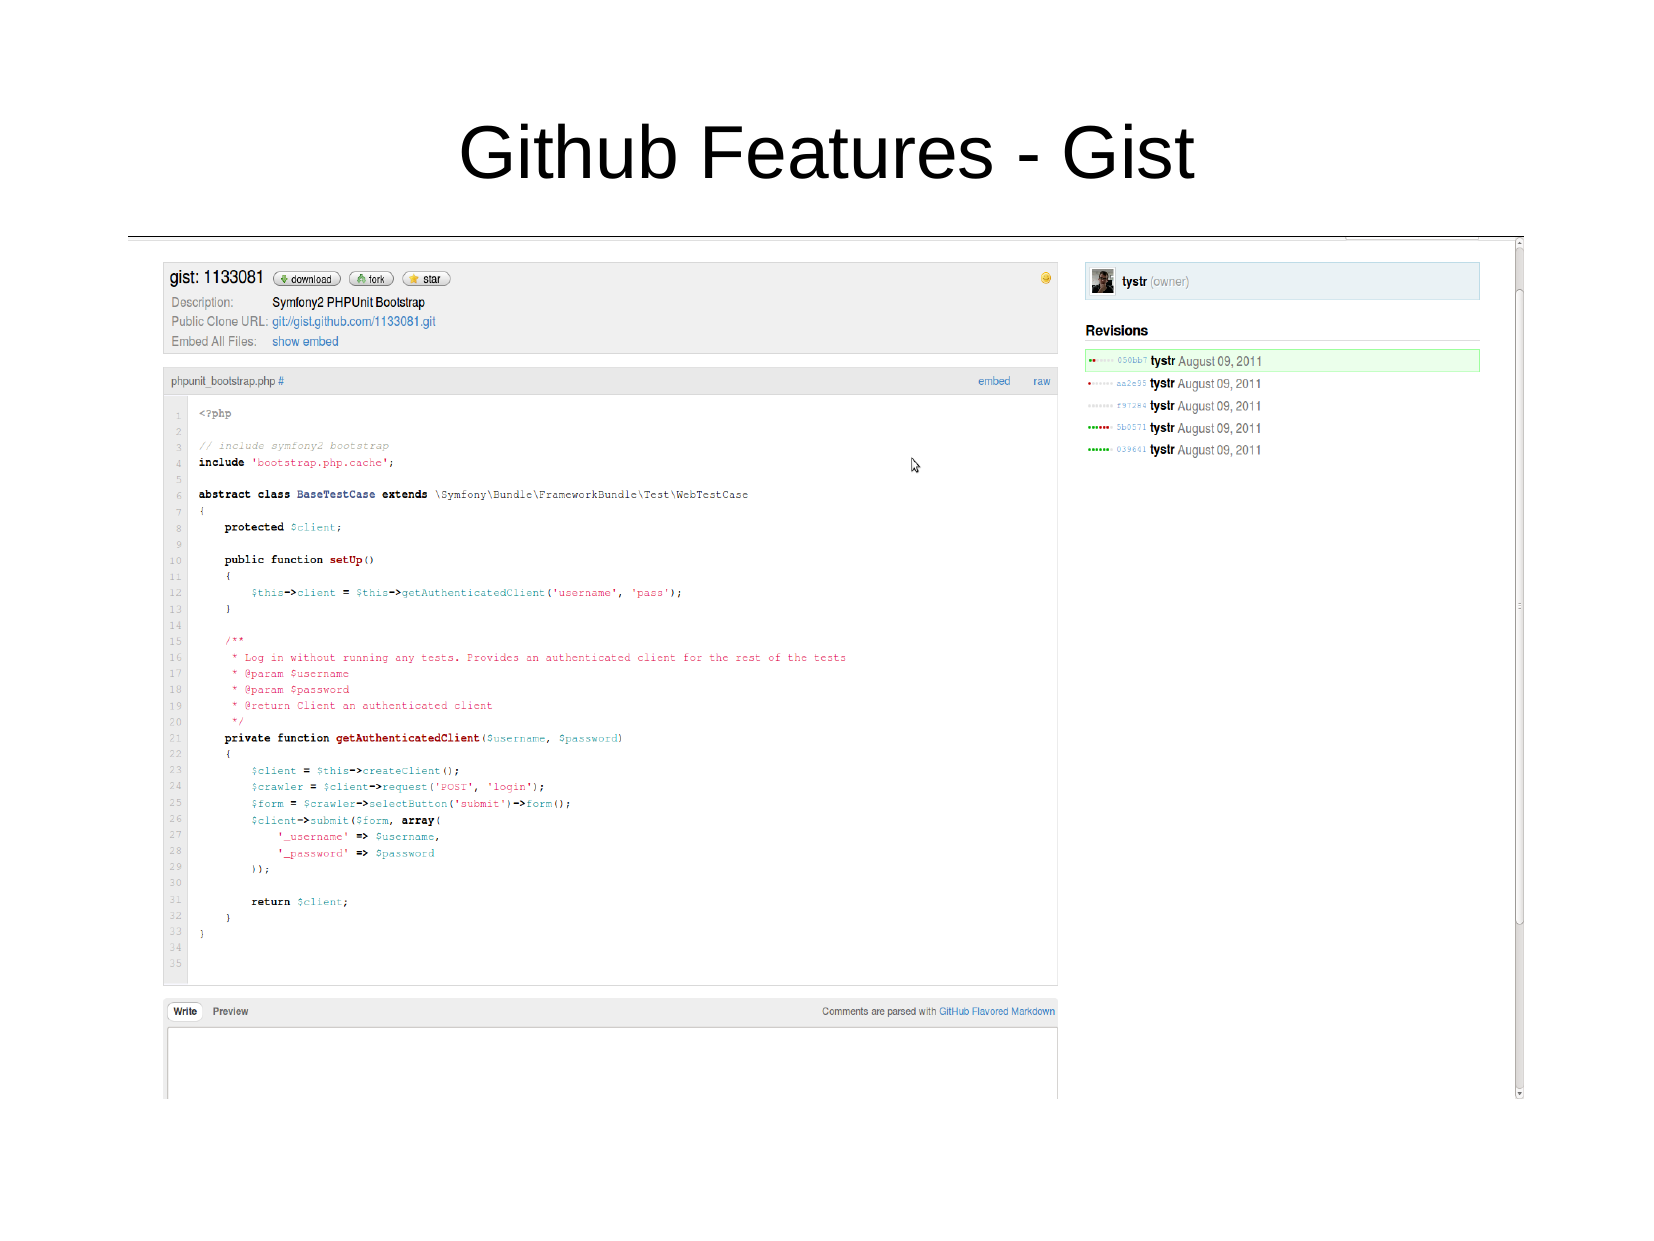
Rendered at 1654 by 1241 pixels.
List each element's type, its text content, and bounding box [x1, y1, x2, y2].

title Github Features - Gist [82, 49, 1571, 257]
picture [128, 236, 1524, 1099]
